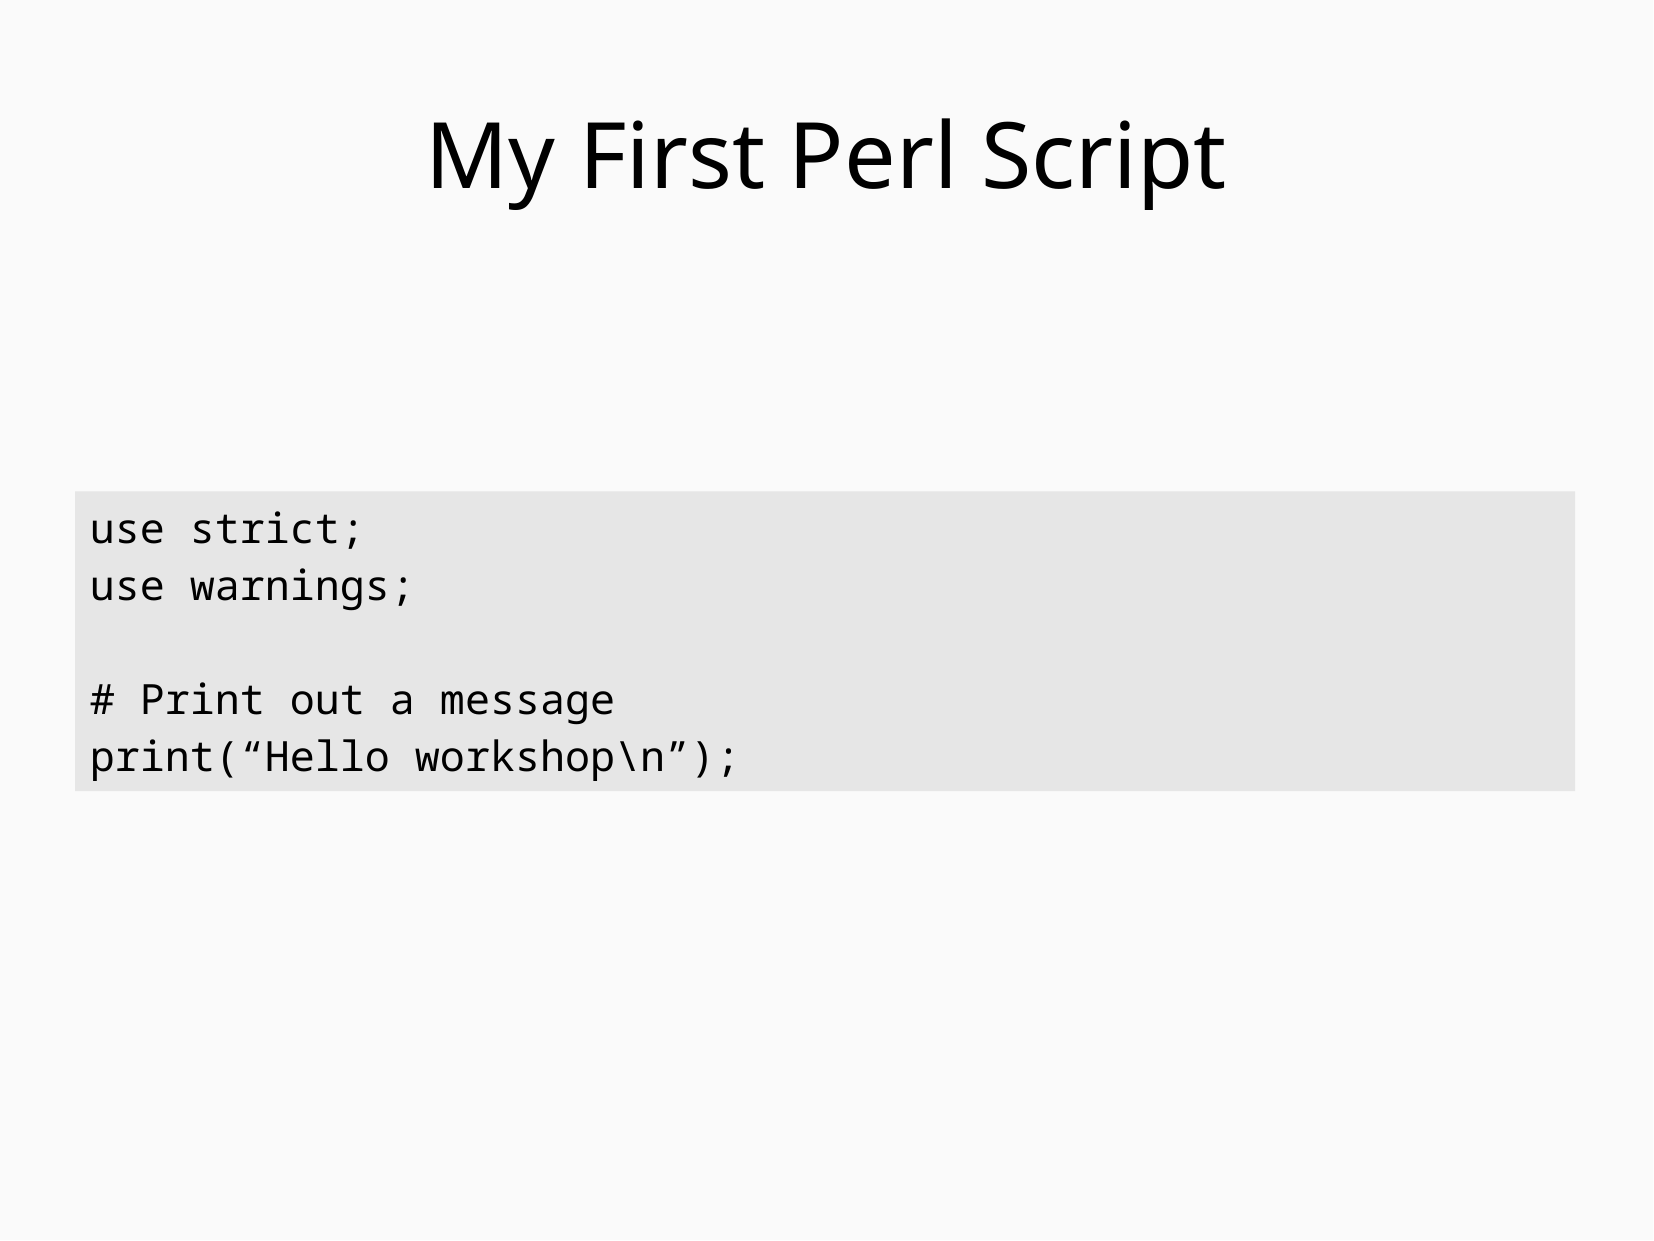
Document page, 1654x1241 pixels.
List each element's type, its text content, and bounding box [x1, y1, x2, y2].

title My First Perl Script [82, 49, 1571, 257]
text_box use strict; use warnings; # Print out a message print(“Hello workshop\n”); [75, 491, 1576, 749]
